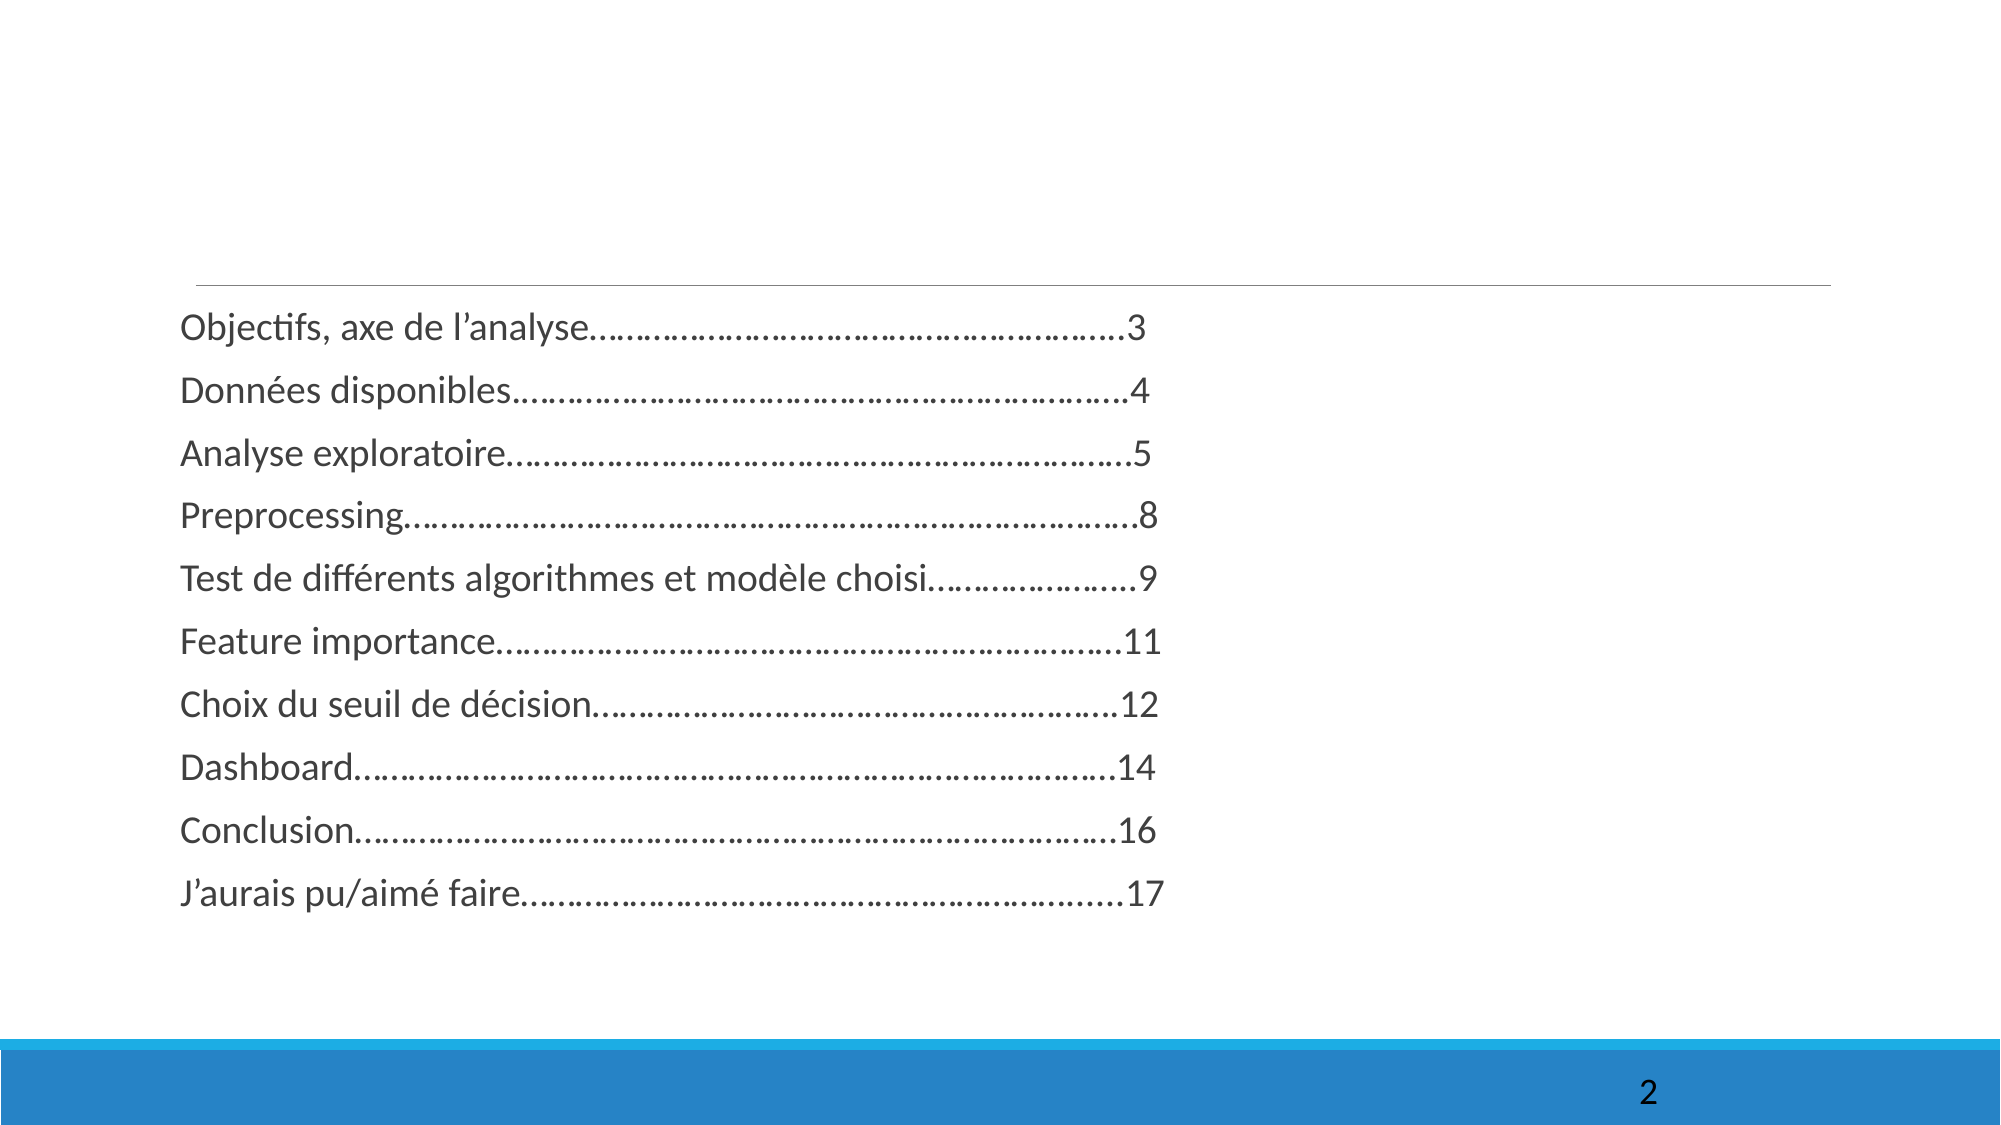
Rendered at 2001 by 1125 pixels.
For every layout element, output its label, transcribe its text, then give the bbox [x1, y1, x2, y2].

text_box [1624, 1059, 1840, 1120]
list Objectifs, axe de l’analyse…………………………………………………..3 Données disponibles.………………………………………………………….4 Analyse exploratoire……………………………………………………………5 Preprocessing………………………………………………………………………8 Test de différents algorithmes et modèle choisi…………………..9 Feature importance……………………………………………………………11 Choix du seuil de décision………………………………………………….12 Dashboard…………………………………………………………………………14 Conclusion…………………………………………………………………………16 J’aurais pu/aimé faire……………………………………………………......17 [180, 302, 1831, 1028]
